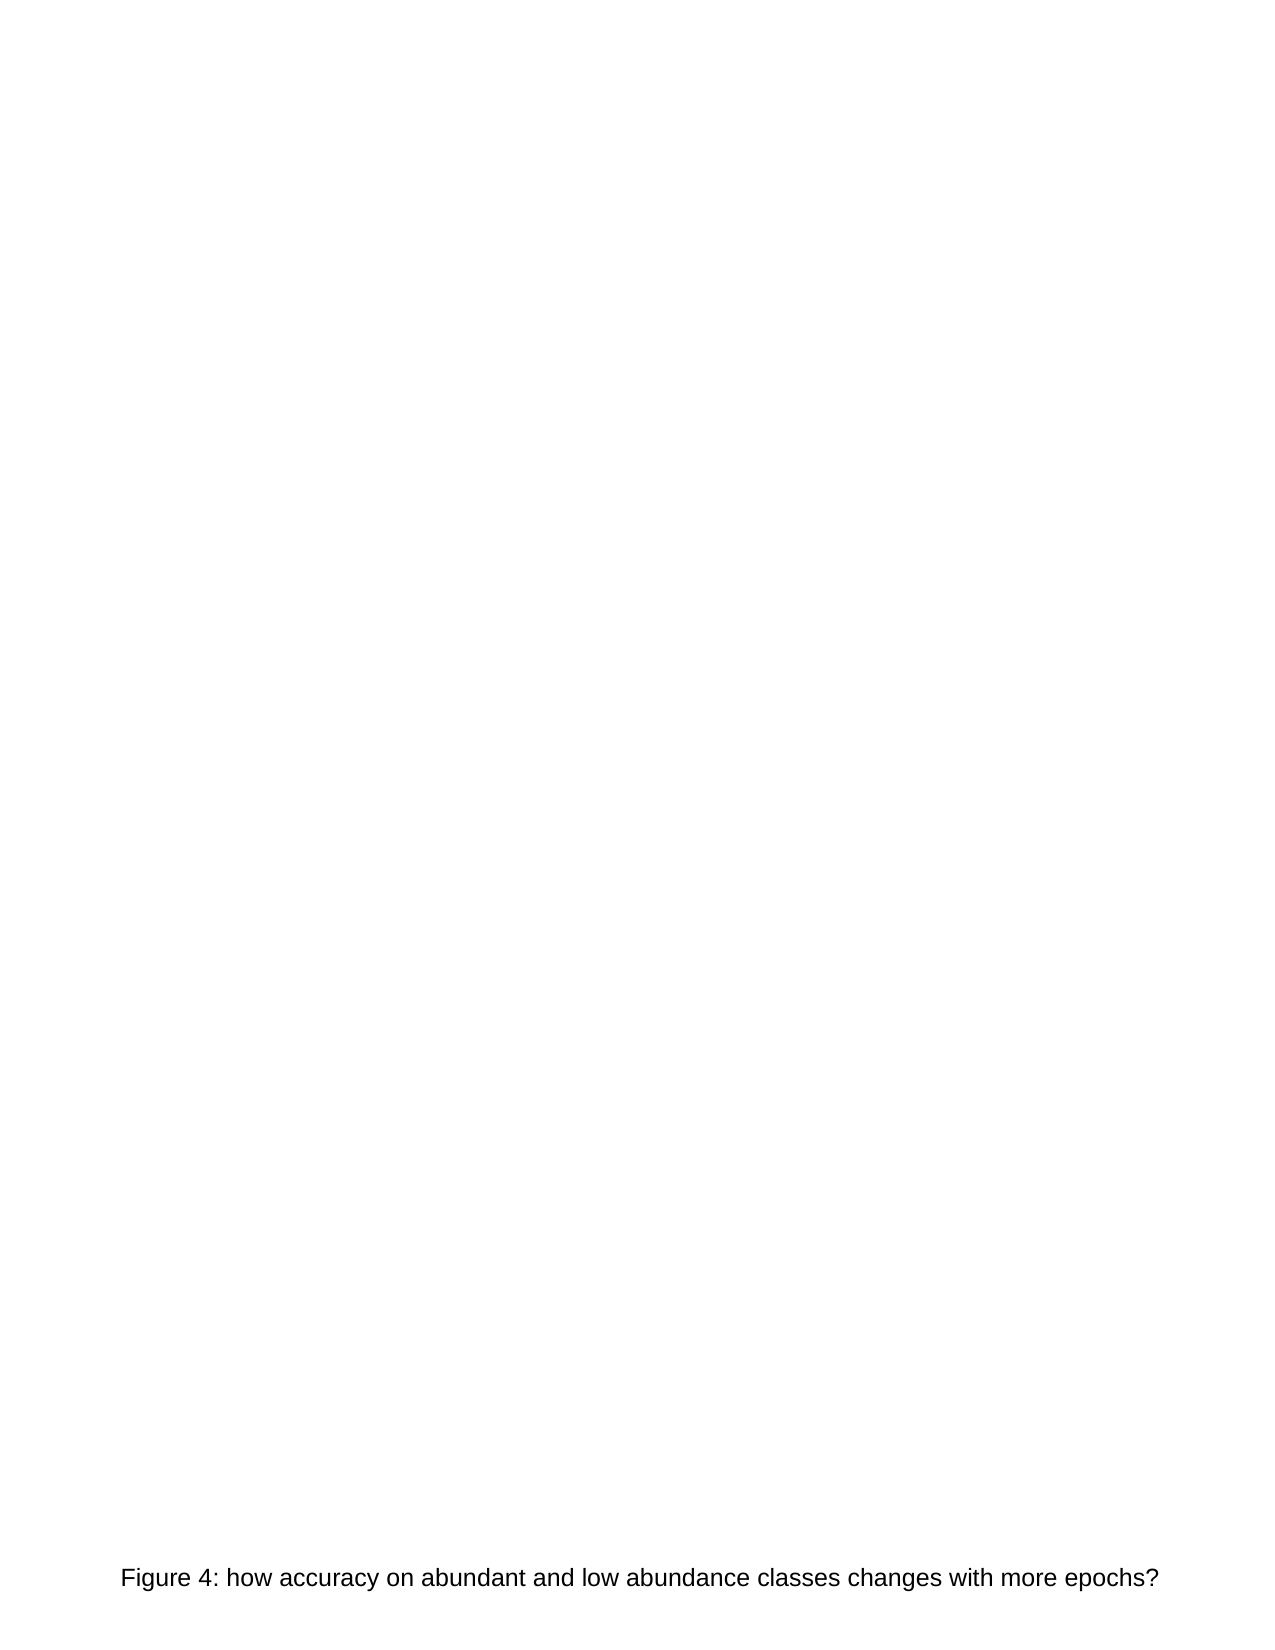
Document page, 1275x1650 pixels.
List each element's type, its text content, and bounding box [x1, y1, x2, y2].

title Figure 4: how accuracy on abundant and low abundance classes changes with more epochs? [7, 1545, 1275, 1611]
